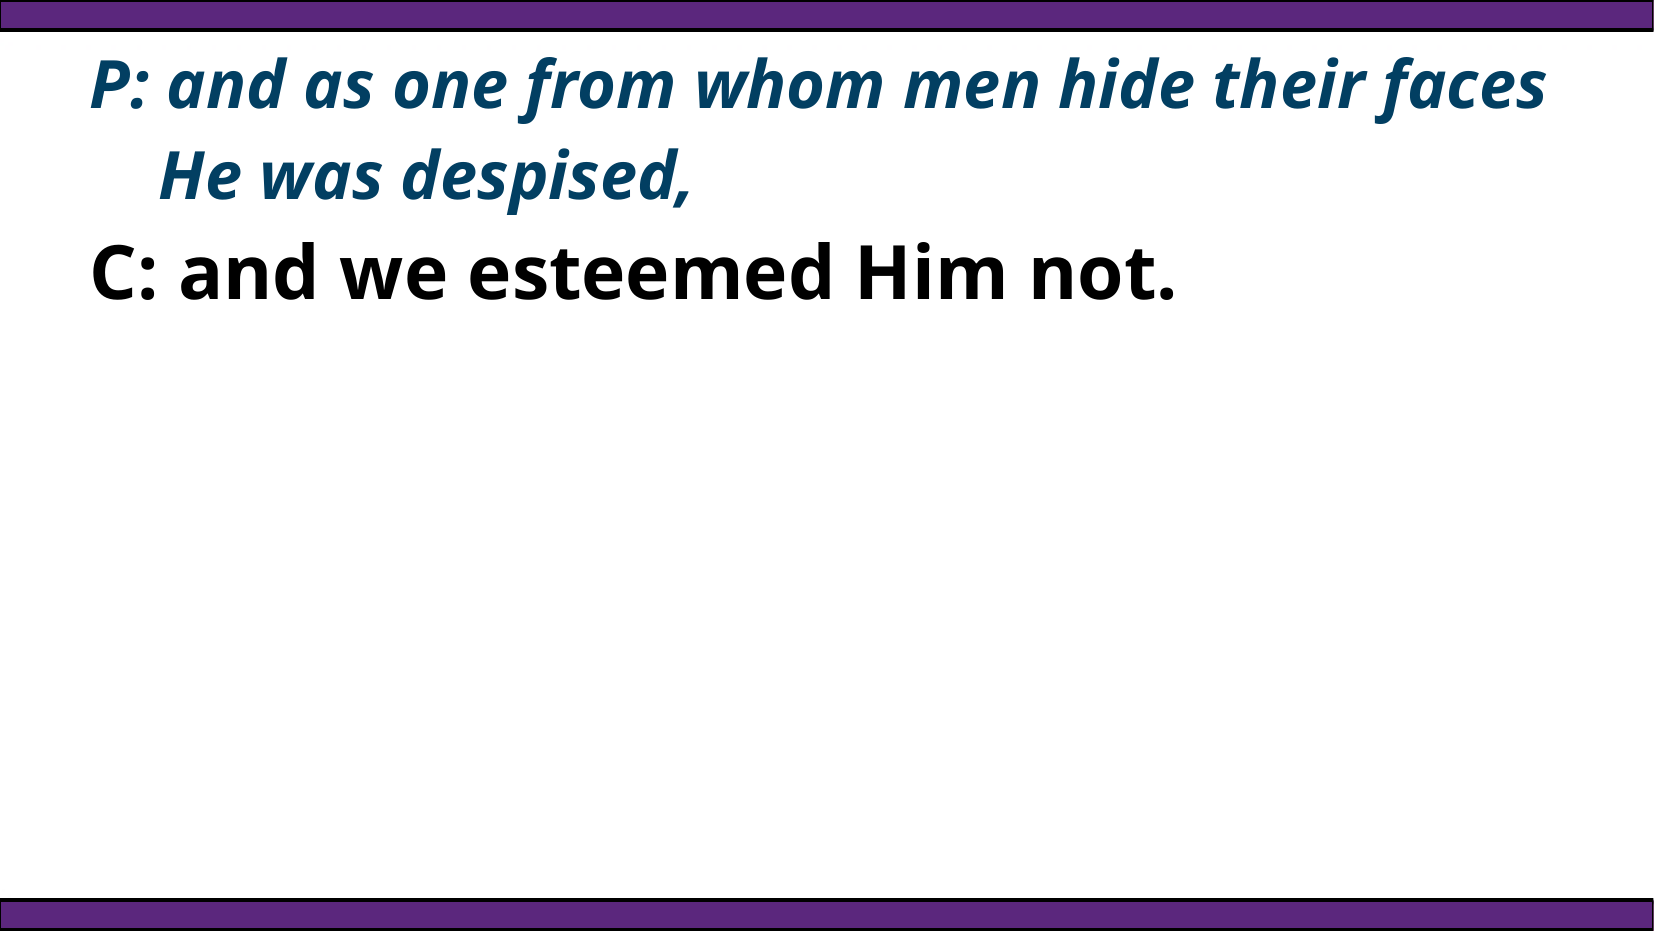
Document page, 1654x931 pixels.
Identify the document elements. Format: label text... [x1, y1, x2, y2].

text_box [0, 900, 1654, 931]
text_box [0, 0, 1654, 31]
text_box P: and as one from whom men hide their faces He was despised, C: and we esteemed Him not. [75, 30, 1576, 368]
picture [0, 31, 1654, 900]
